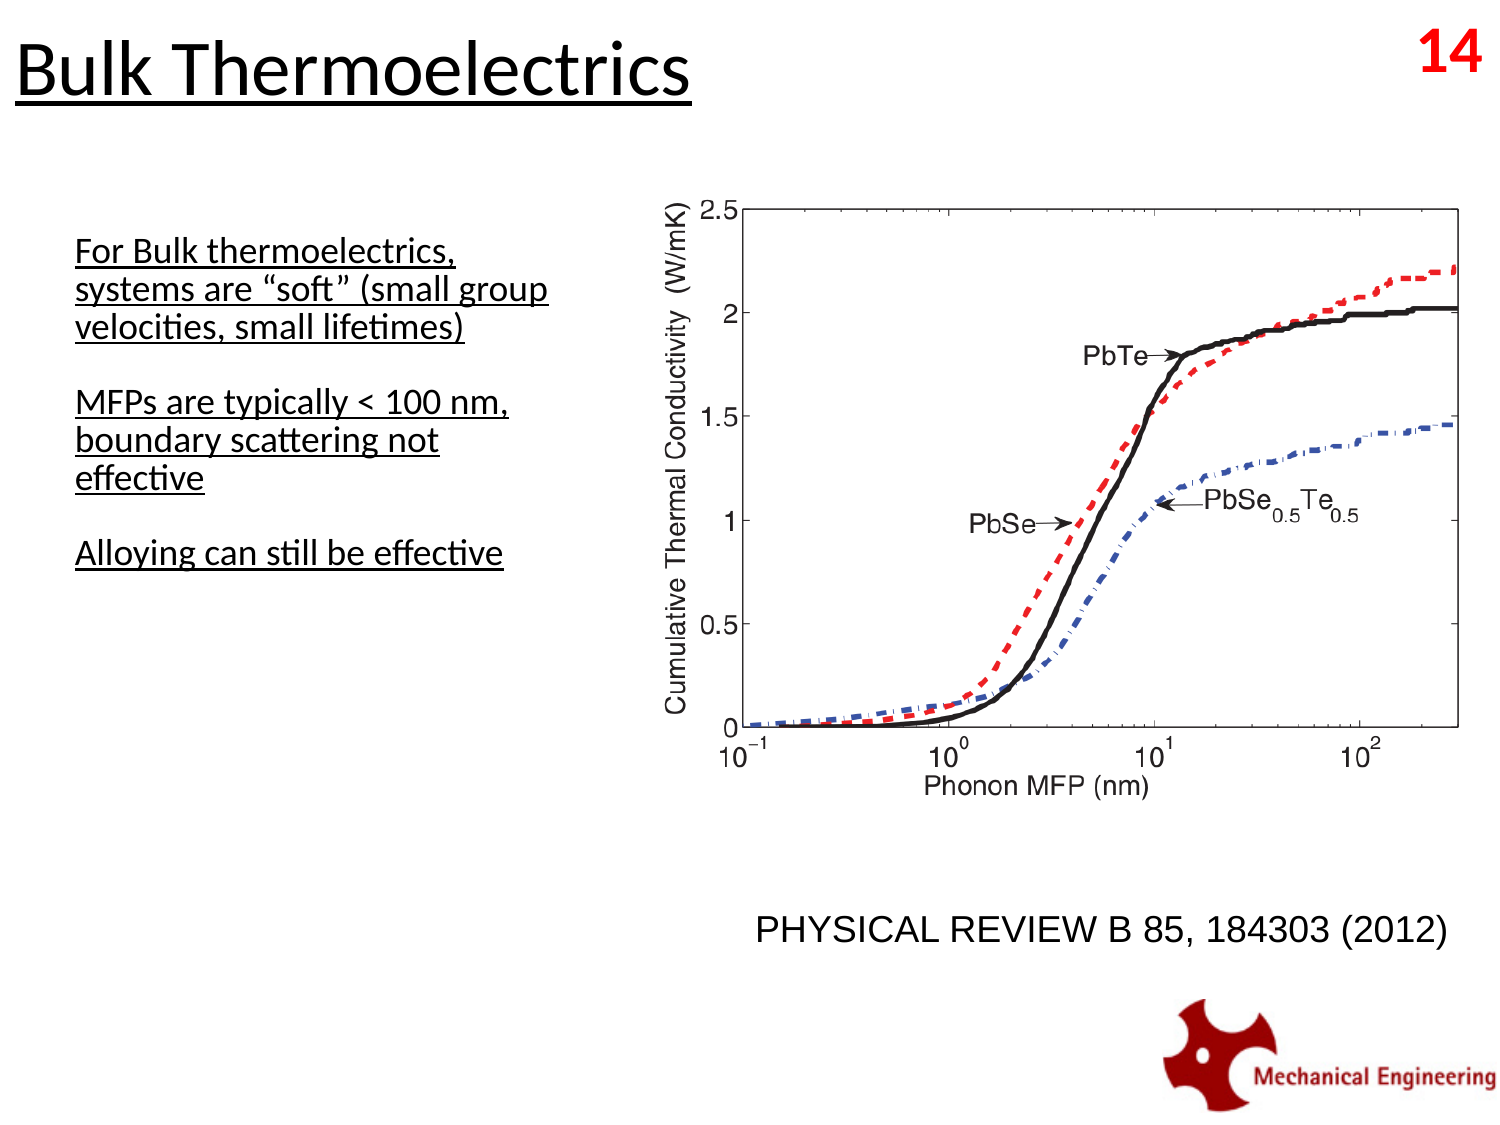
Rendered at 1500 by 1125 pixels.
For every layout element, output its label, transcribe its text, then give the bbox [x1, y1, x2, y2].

picture [1162, 999, 1497, 1113]
text_box PHYSICAL REVIEW B 85, 184303 (2012) [740, 901, 1486, 961]
text_box For Bulk thermoelectrics, systems are “soft” (small group velocities, small lifetimes) MFPs are typically < 100 nm, boundary scattering not effective Alloying can still be effective [60, 228, 581, 722]
text_box 14 [1400, 0, 1499, 93]
title Bulk Thermoelectrics [0, 0, 1441, 158]
picture [630, 179, 1477, 811]
